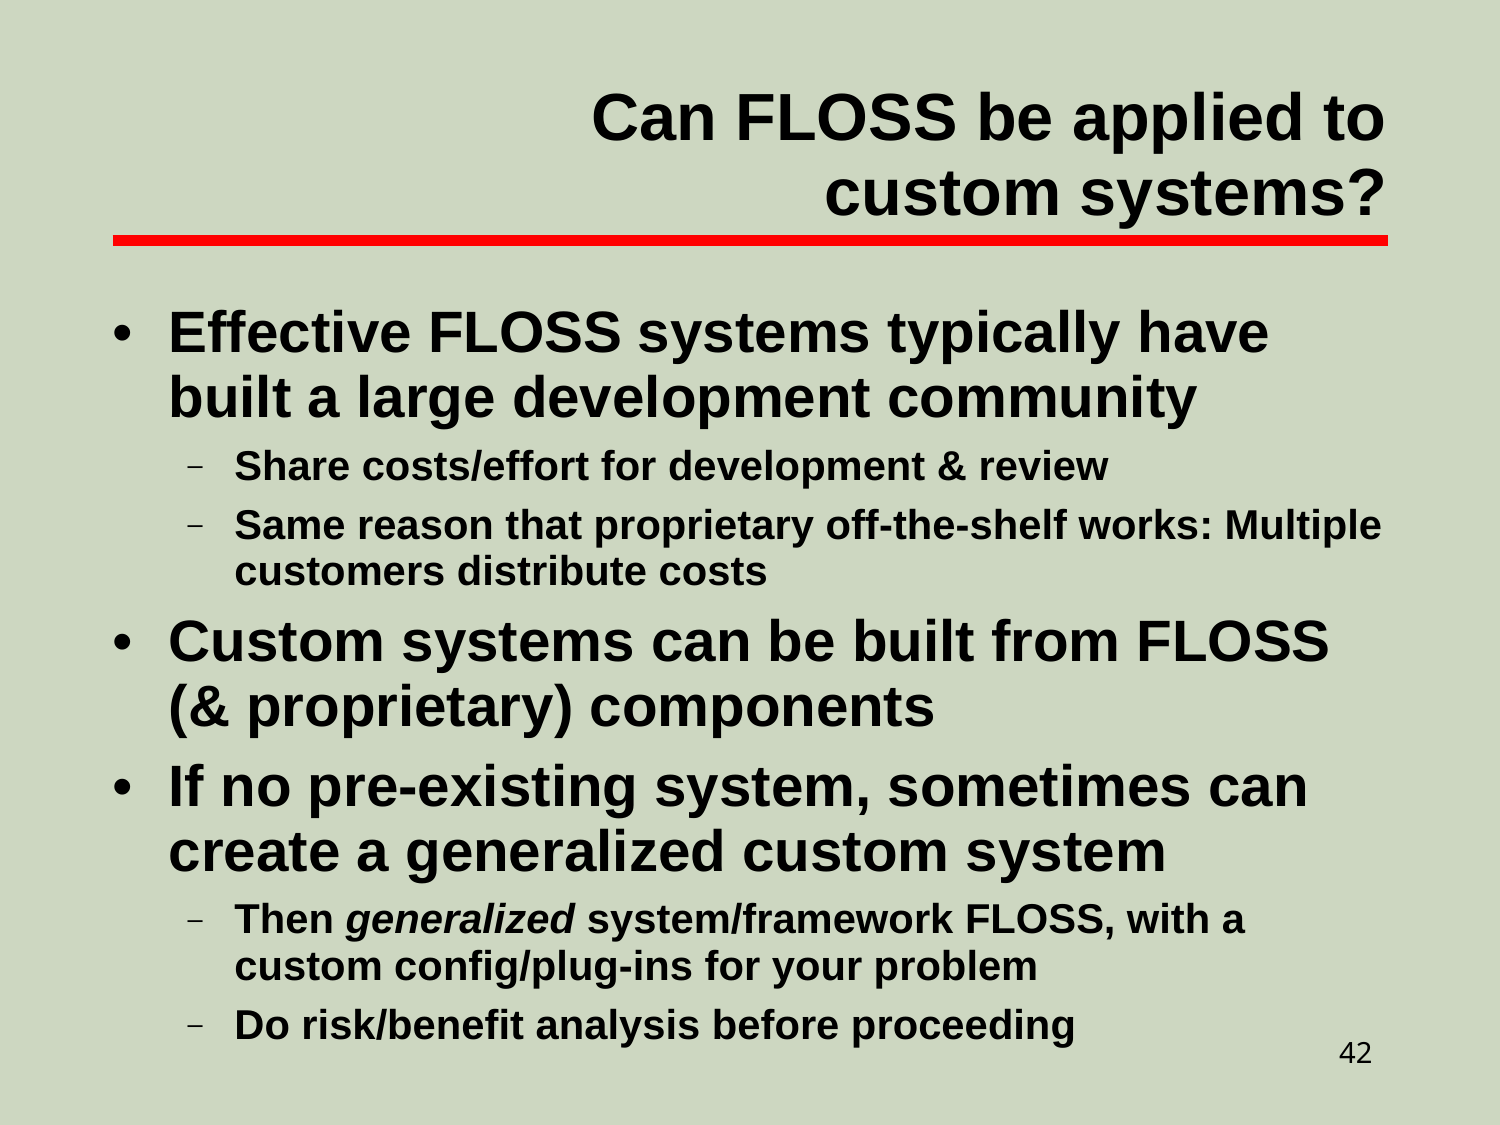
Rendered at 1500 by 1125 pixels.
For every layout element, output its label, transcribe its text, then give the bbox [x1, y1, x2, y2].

list Effective FLOSS systems typically have built a large development community Share costs/effort for development & review Same reason that proprietary off-the-shelf works: Multiple customers distribute costs Custom systems can be built from FLOSS (& proprietary) components If no pre-existing system, sometimes can create a generalized custom system Then generalized system/framework FLOSS, with a custom config/plug-ins for your problem Do risk/benefit analysis before proceeding [112, 299, 1388, 1111]
title Can FLOSS be applied to custom systems? [337, 79, 1388, 230]
